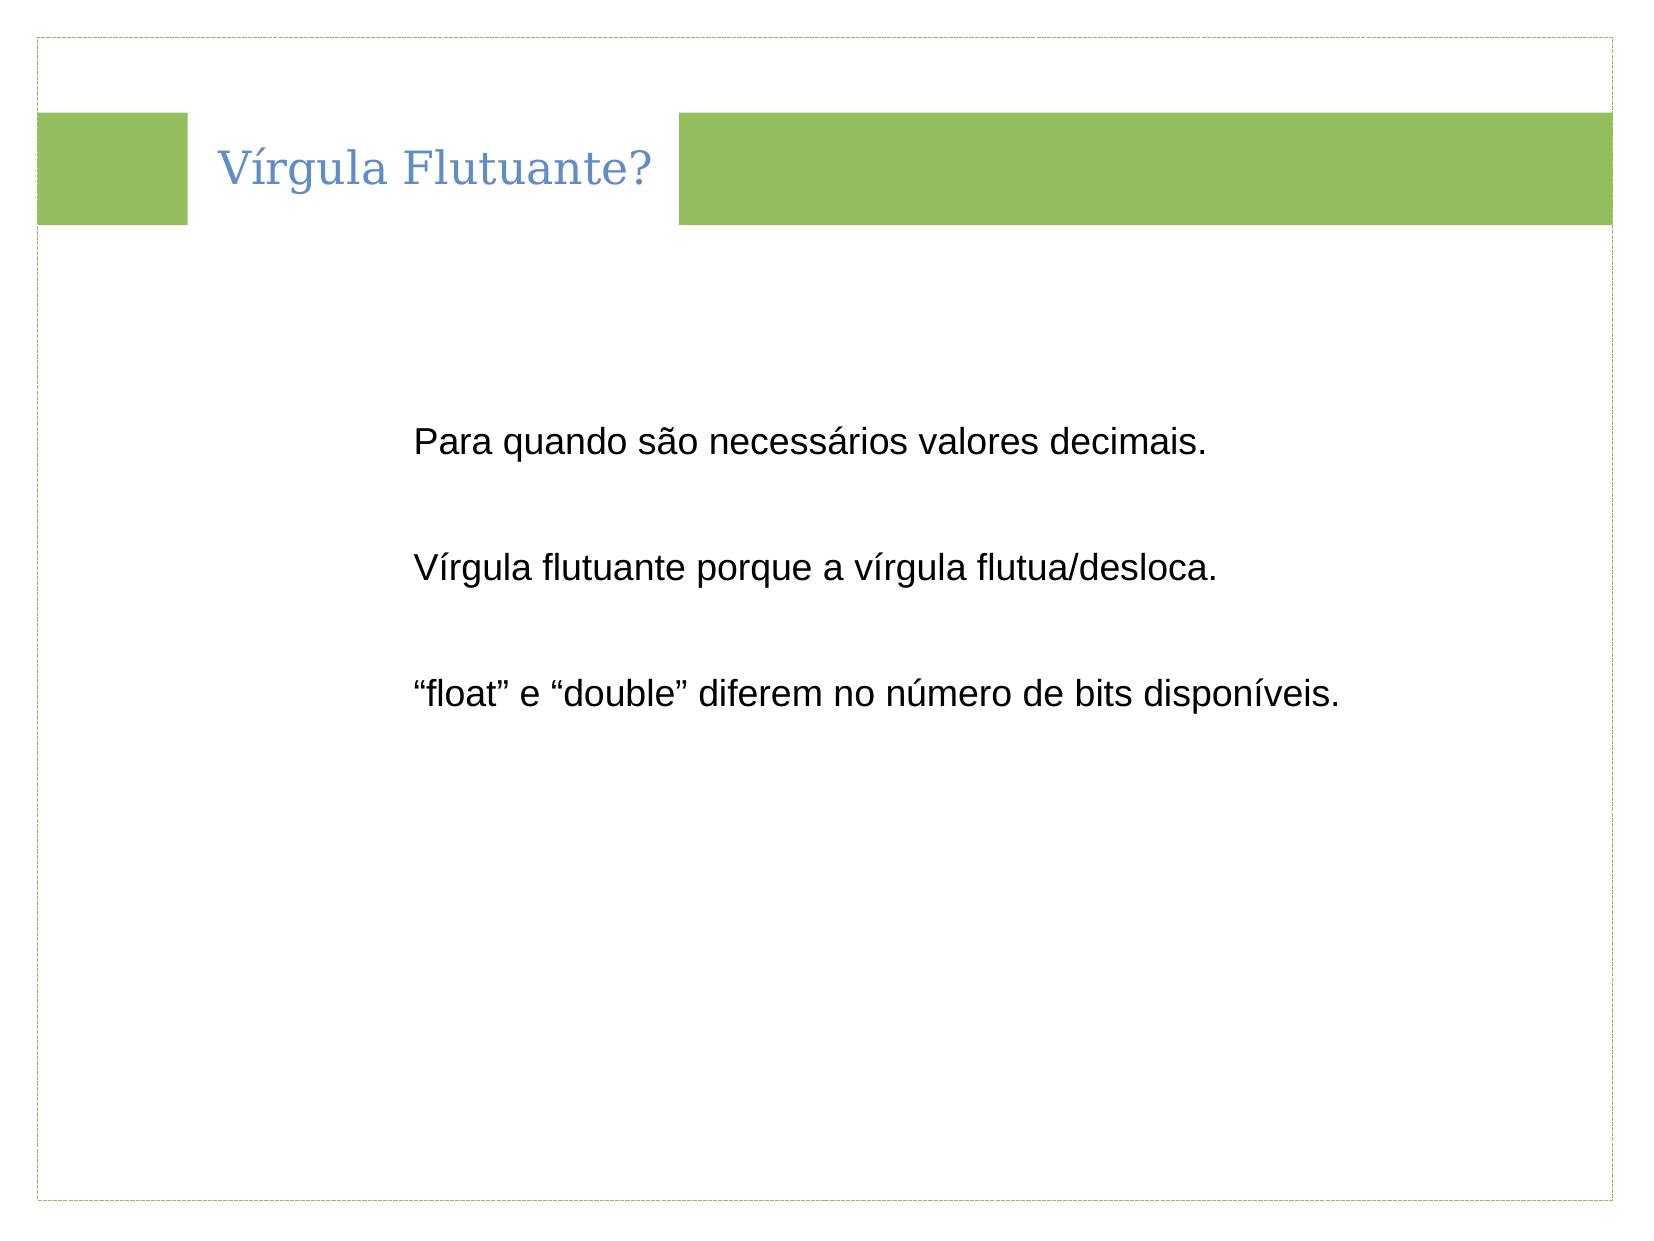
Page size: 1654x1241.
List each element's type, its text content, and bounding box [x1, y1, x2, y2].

text_box Vírgula Flutuante? [203, 134, 670, 203]
text_box [679, 112, 1613, 226]
text_box [37, 112, 188, 226]
text_box Para quando são necessários valores decimais. Vírgula flutuante porque a vírgula flutua/desloca. “float” e “double” diferem no número de bits disponíveis. [398, 413, 1359, 723]
